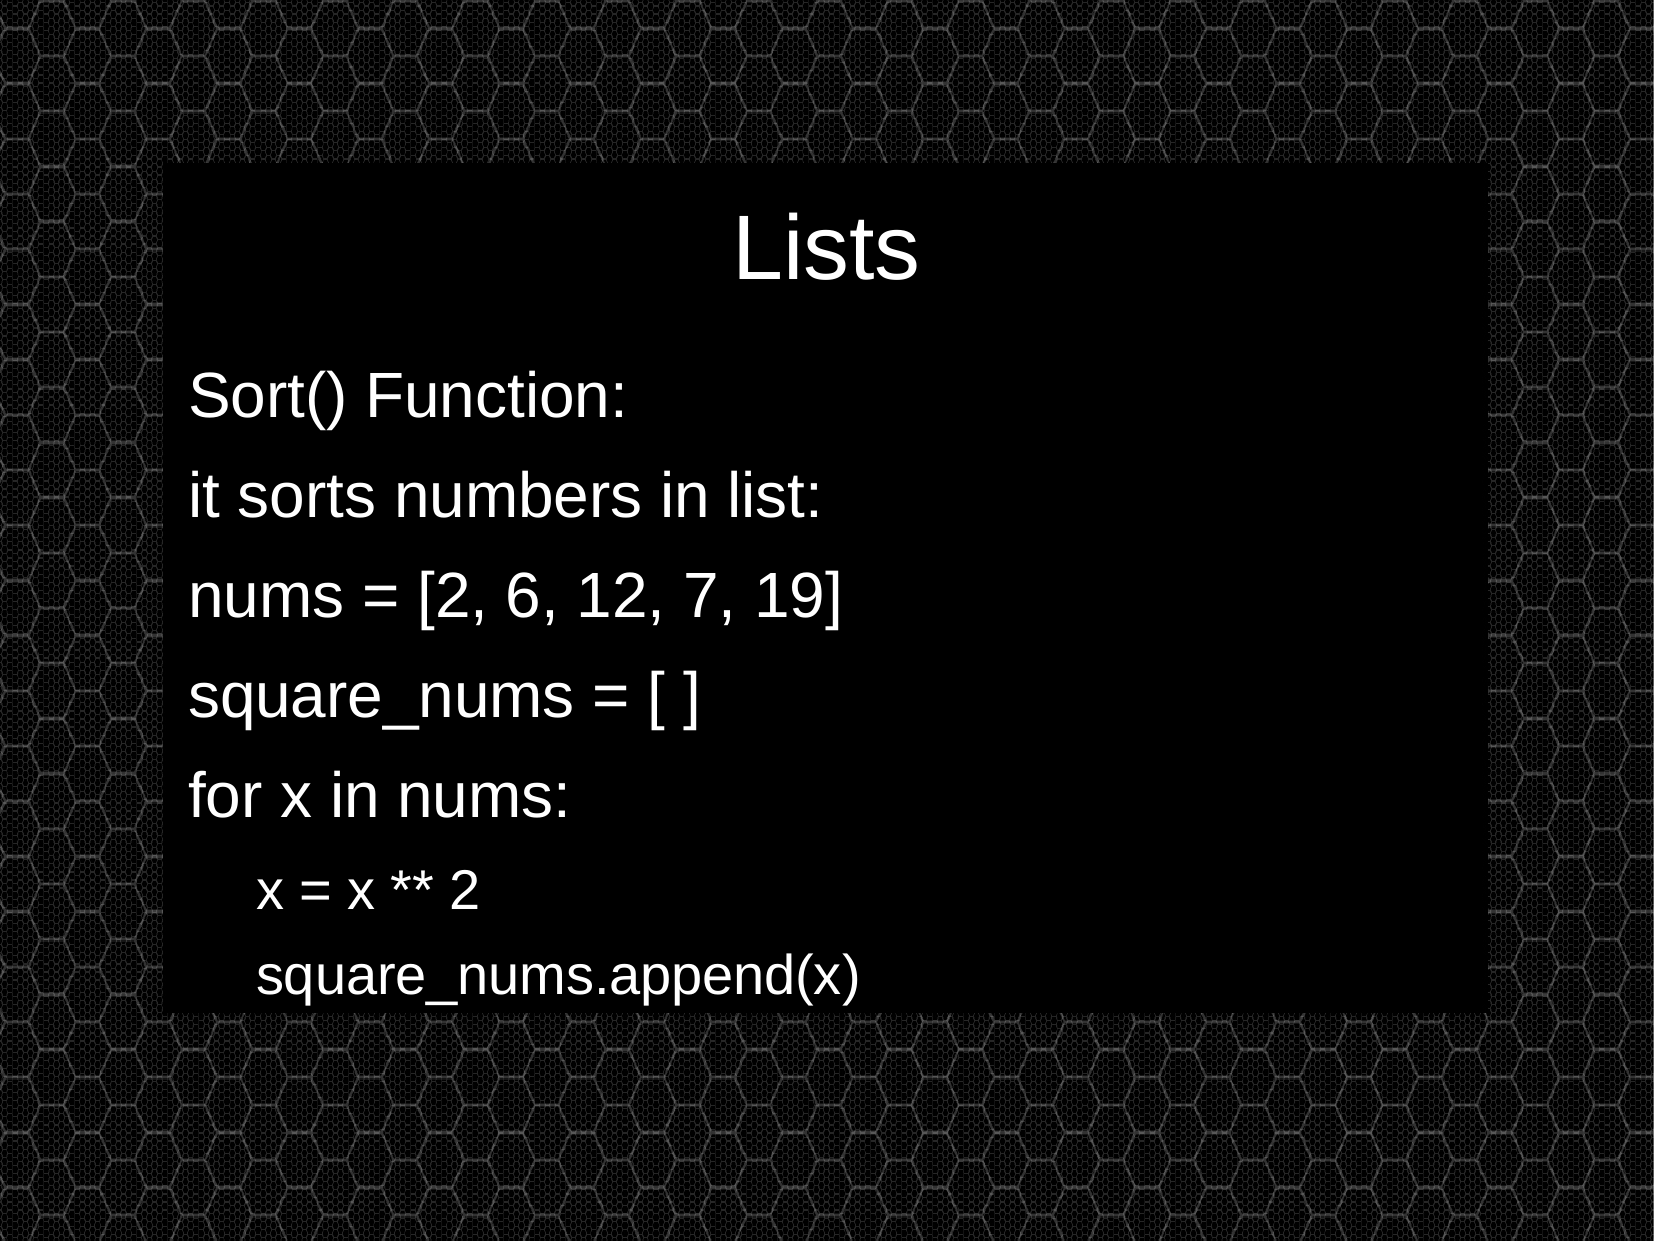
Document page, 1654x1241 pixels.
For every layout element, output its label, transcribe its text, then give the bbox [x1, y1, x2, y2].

title Lists [82, 165, 1571, 331]
list Sort() Function: it sorts numbers in list: nums = [2, 6, 12, 7, 19] square_nums = [ ] for x in nums: x = x ** 2 square_nums.append(x) [120, 360, 1501, 1010]
picture [0, 0, 1654, 1241]
